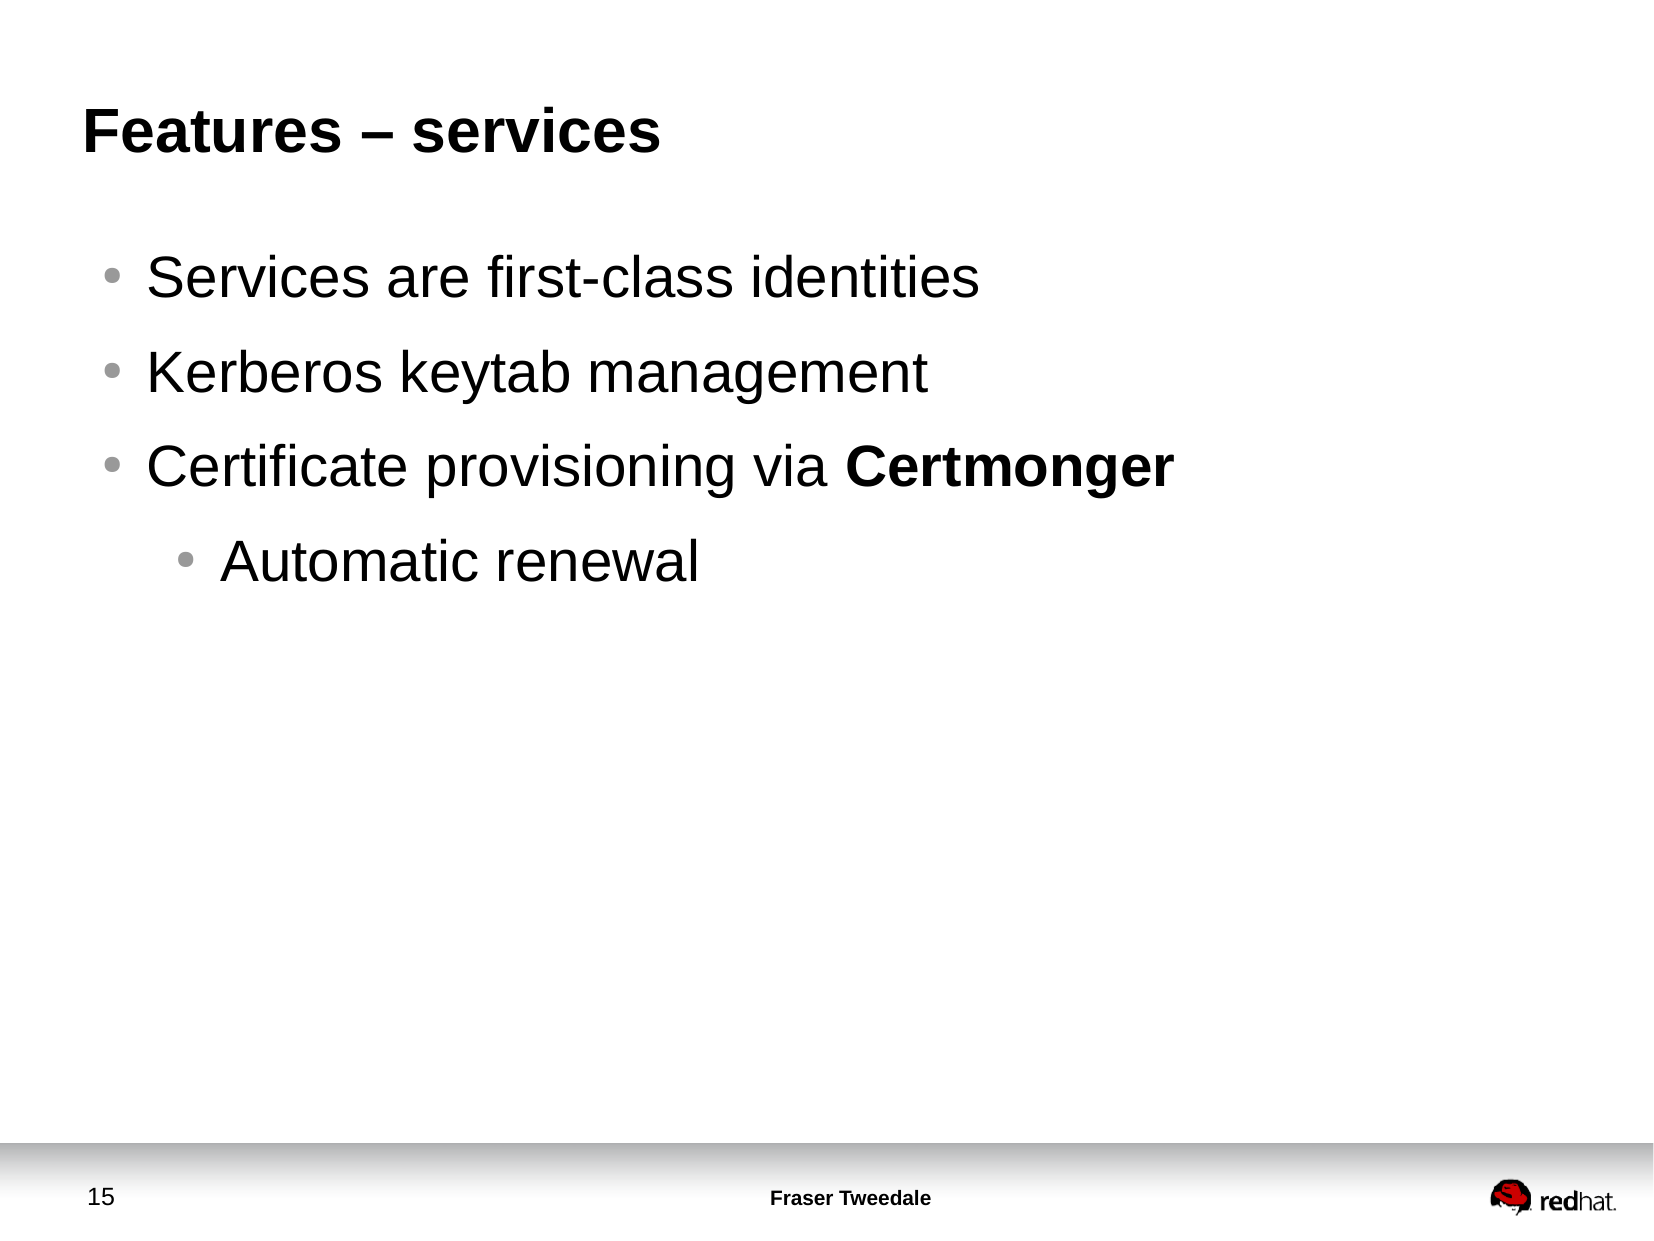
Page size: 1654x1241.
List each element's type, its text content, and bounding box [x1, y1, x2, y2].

picture [0, 1143, 1654, 1241]
list Services are first-class identities Kerberos keytab management Certificate provisioning via Certmonger Automatic renewal [86, 244, 1576, 1039]
title Features – services [82, 37, 1571, 226]
